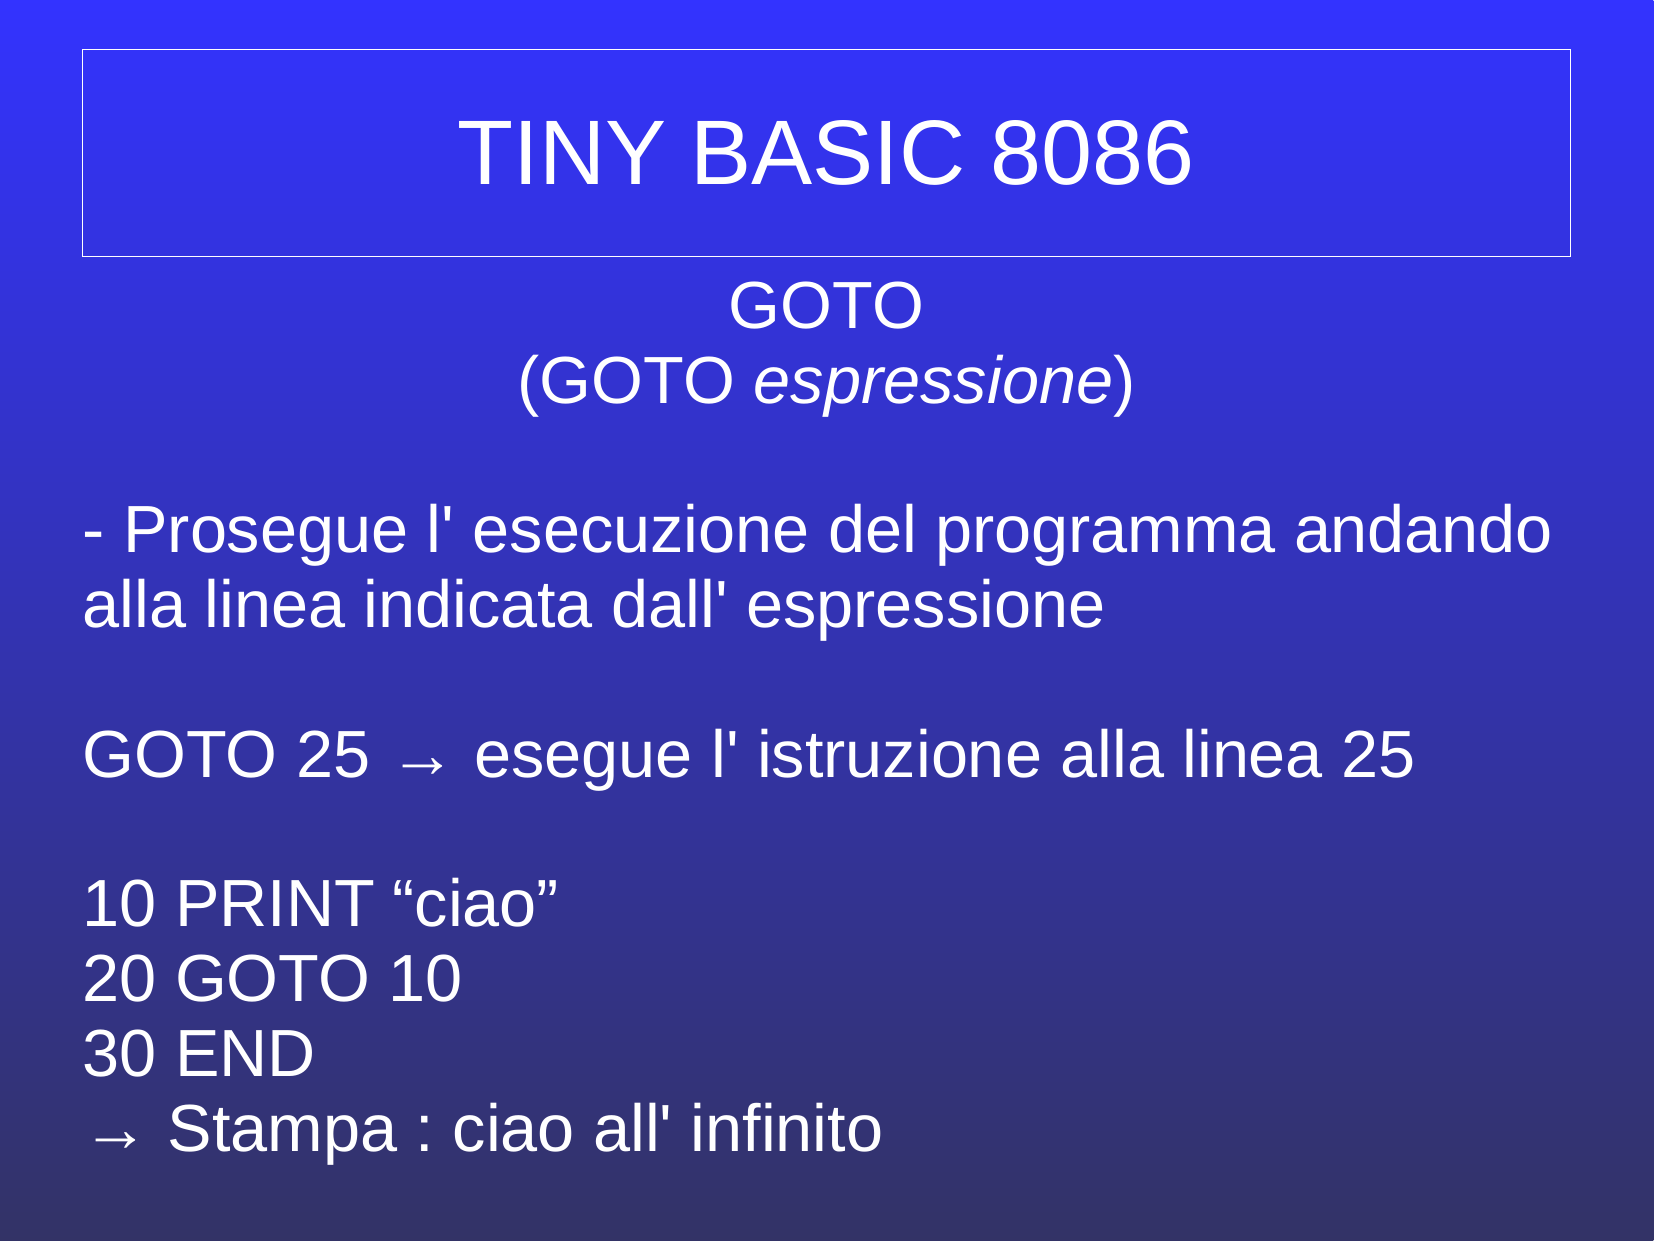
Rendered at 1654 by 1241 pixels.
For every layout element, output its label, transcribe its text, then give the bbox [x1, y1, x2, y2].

subtitle GOTO (GOTO espressione) - Prosegue l' esecuzione del programma andando alla linea indicata dall' espressione GOTO 25 → esegue l' istruzione alla linea 25 10 PRINT “ciao” 20 GOTO 10 30 END → Stampa : ciao all' infinito [82, 268, 1571, 1241]
title TINY BASIC 8086 [82, 49, 1571, 257]
